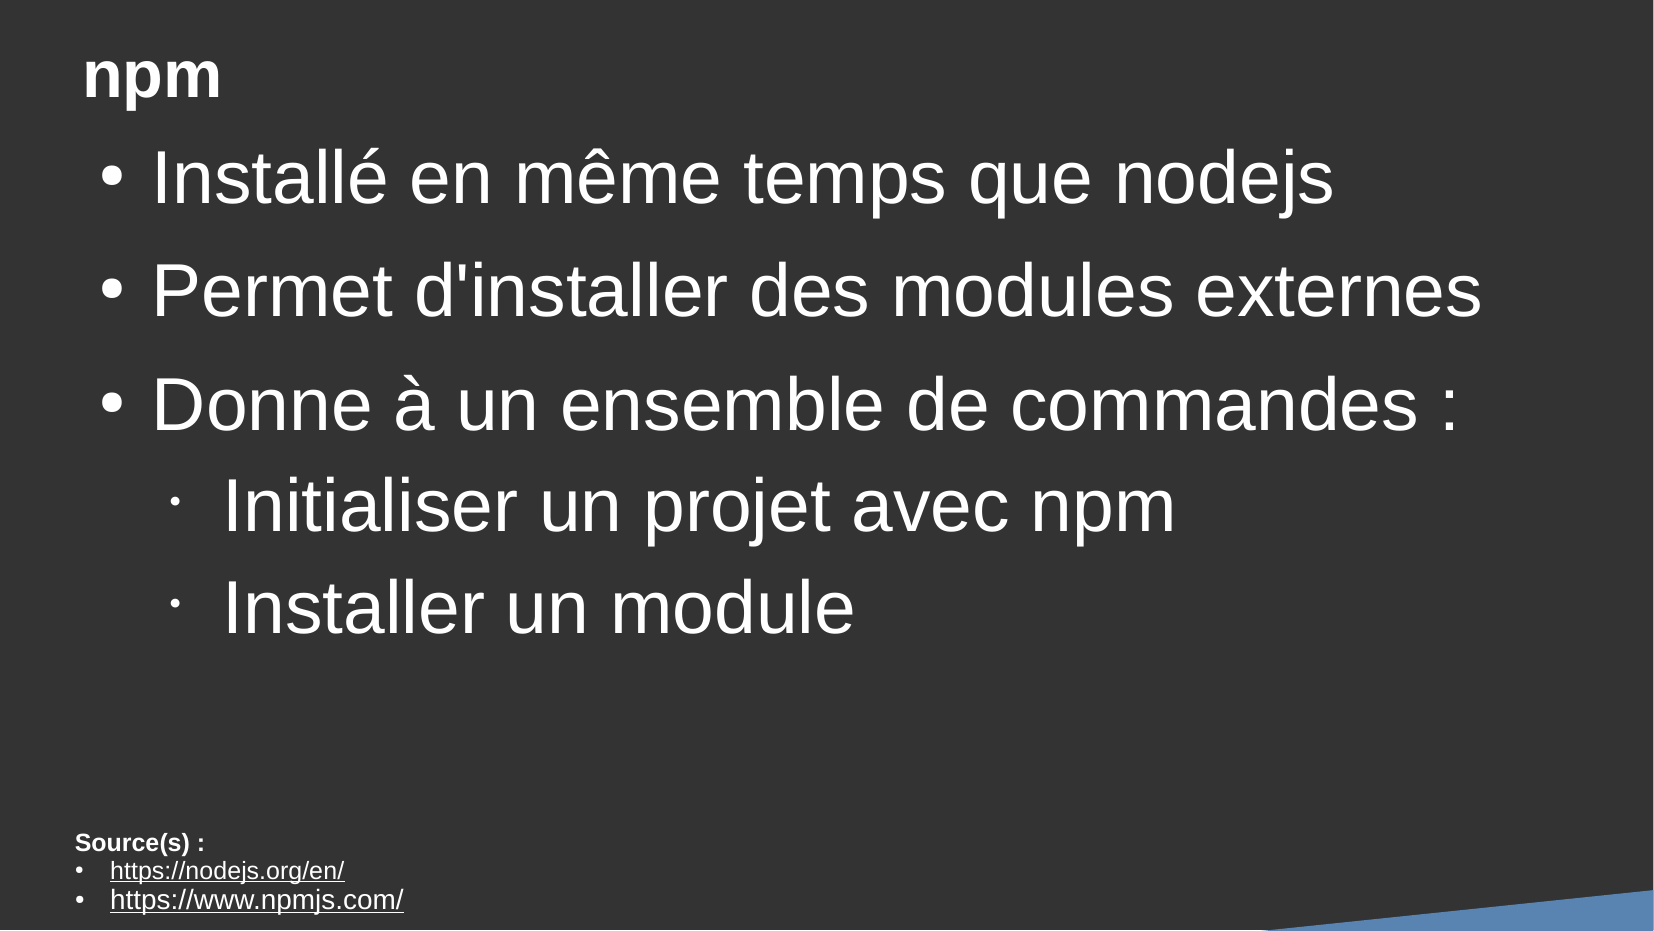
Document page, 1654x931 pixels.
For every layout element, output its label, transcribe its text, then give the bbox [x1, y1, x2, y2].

text_box Source(s) : https://nodejs.org/en/ https://www.npmjs.com/ [60, 821, 1546, 924]
title npm [82, 37, 1571, 114]
text_box [1260, 890, 1654, 931]
list Installé en même temps que nodejs Permet d'installer des modules externes Donne à un ensemble de commandes : Initialiser un projet avec npm Installer un module [80, 135, 1619, 697]
